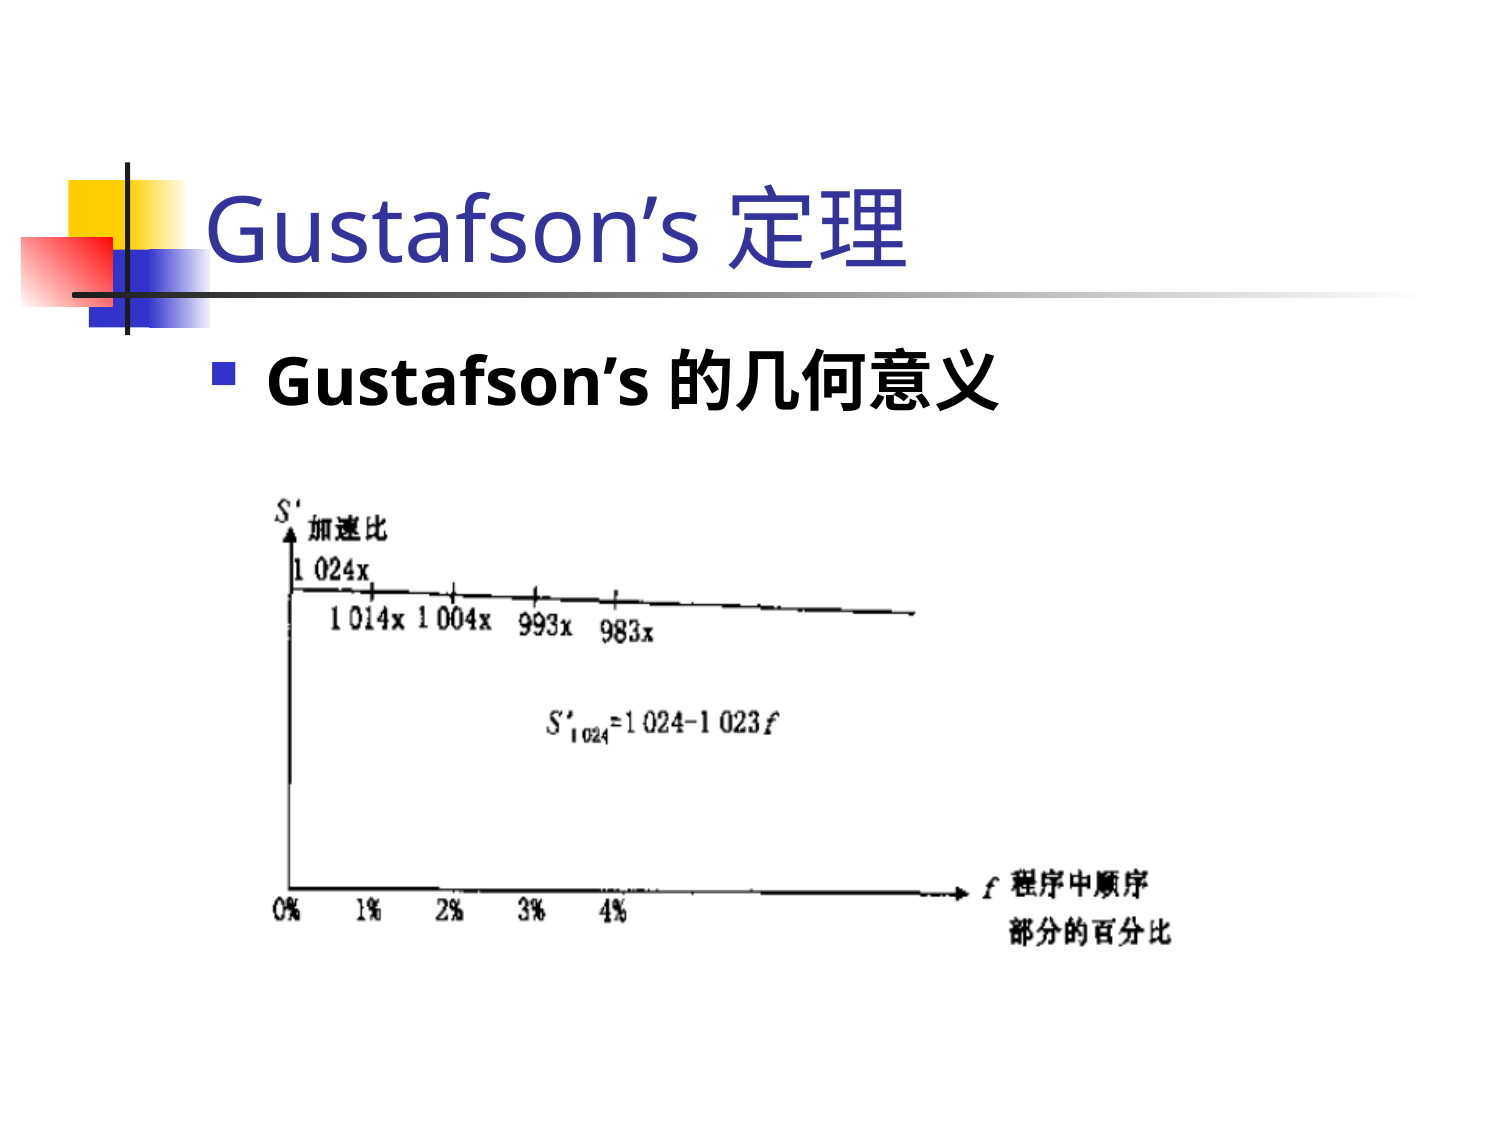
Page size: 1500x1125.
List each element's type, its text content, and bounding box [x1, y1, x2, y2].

list Gustafson’s的几何意义 [193, 331, 1469, 1007]
picture [242, 467, 1211, 988]
title Gustafson’s定理 [188, 101, 1468, 289]
